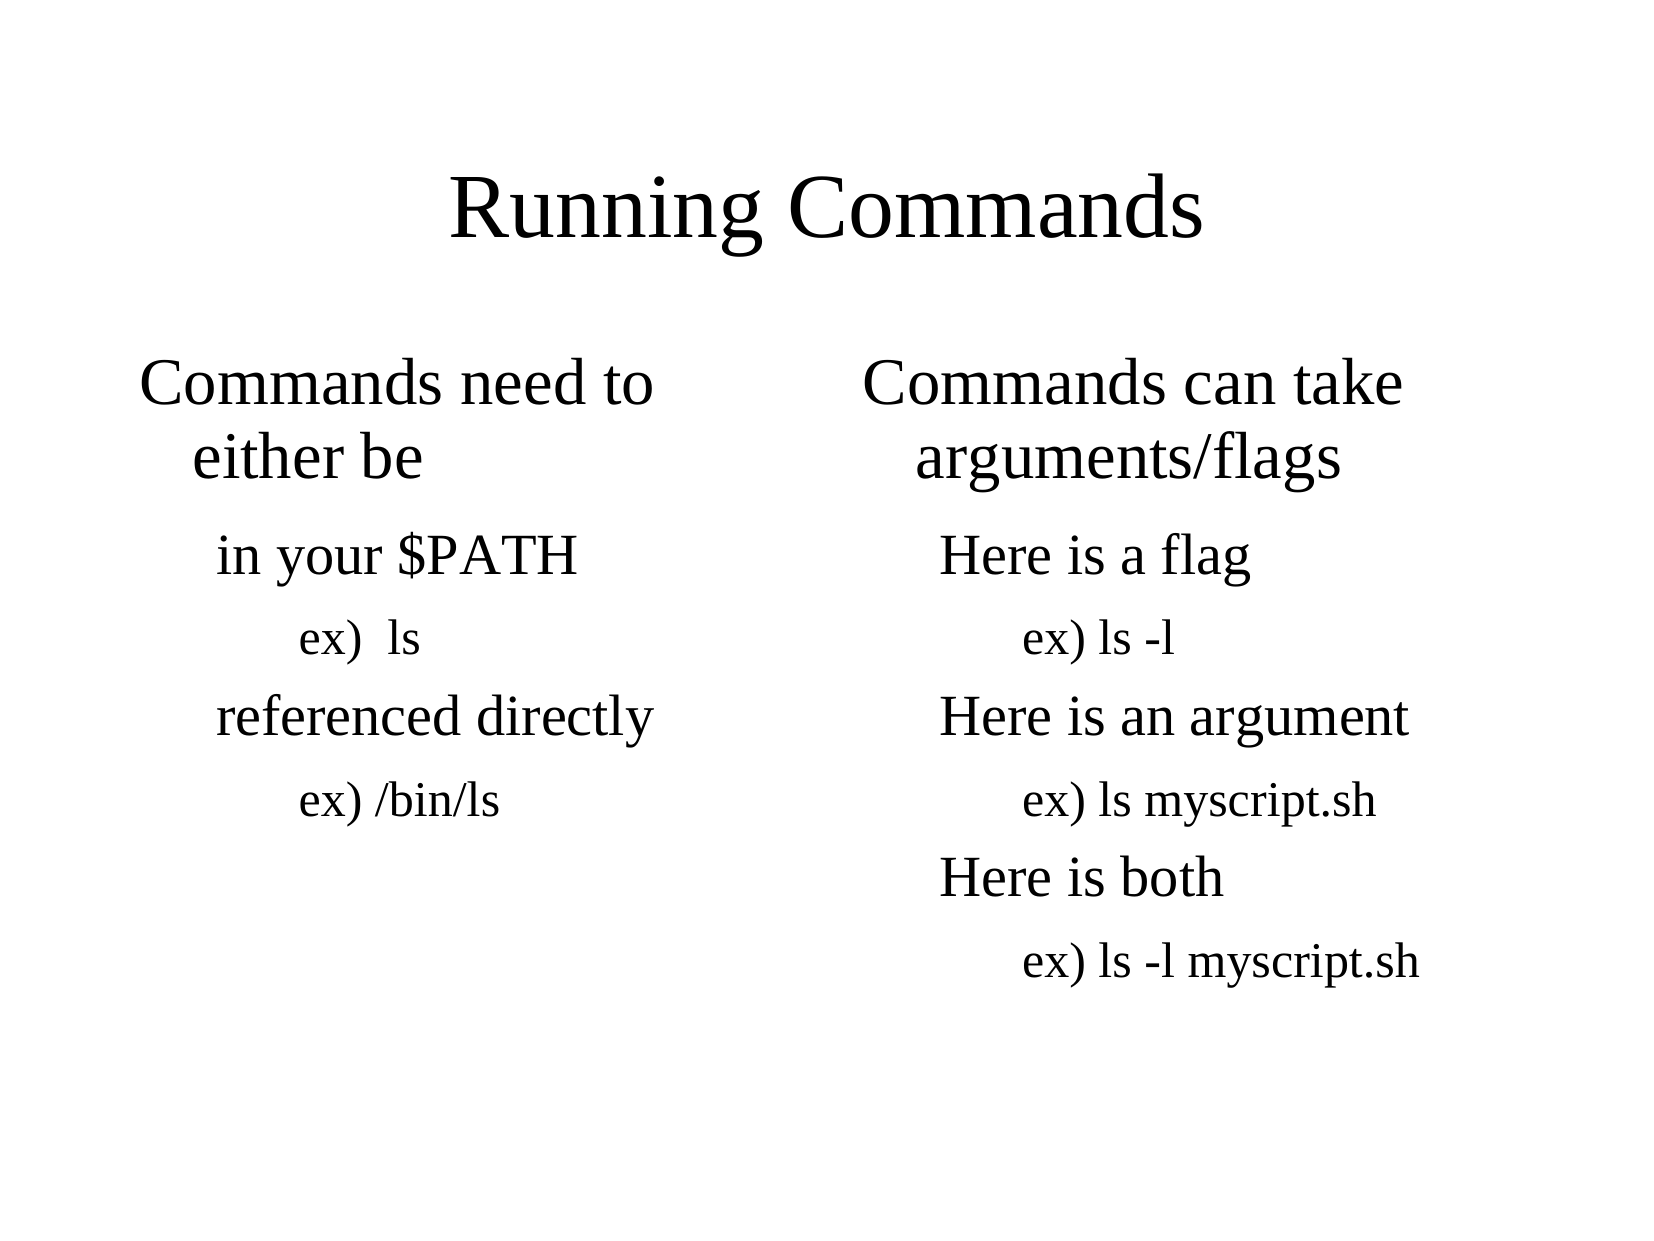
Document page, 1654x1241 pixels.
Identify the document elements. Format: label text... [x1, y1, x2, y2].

list Commands need to either be in your $PATH ex) ls referenced directly ex) /bin/ls [121, 344, 811, 1127]
list Commands can take arguments/flags Here is a flag ex) ls -l Here is an argument ex) ls myscript.sh Here is both ex) ls -l myscript.sh [844, 344, 1534, 1127]
title Running Commands [121, 102, 1534, 311]
